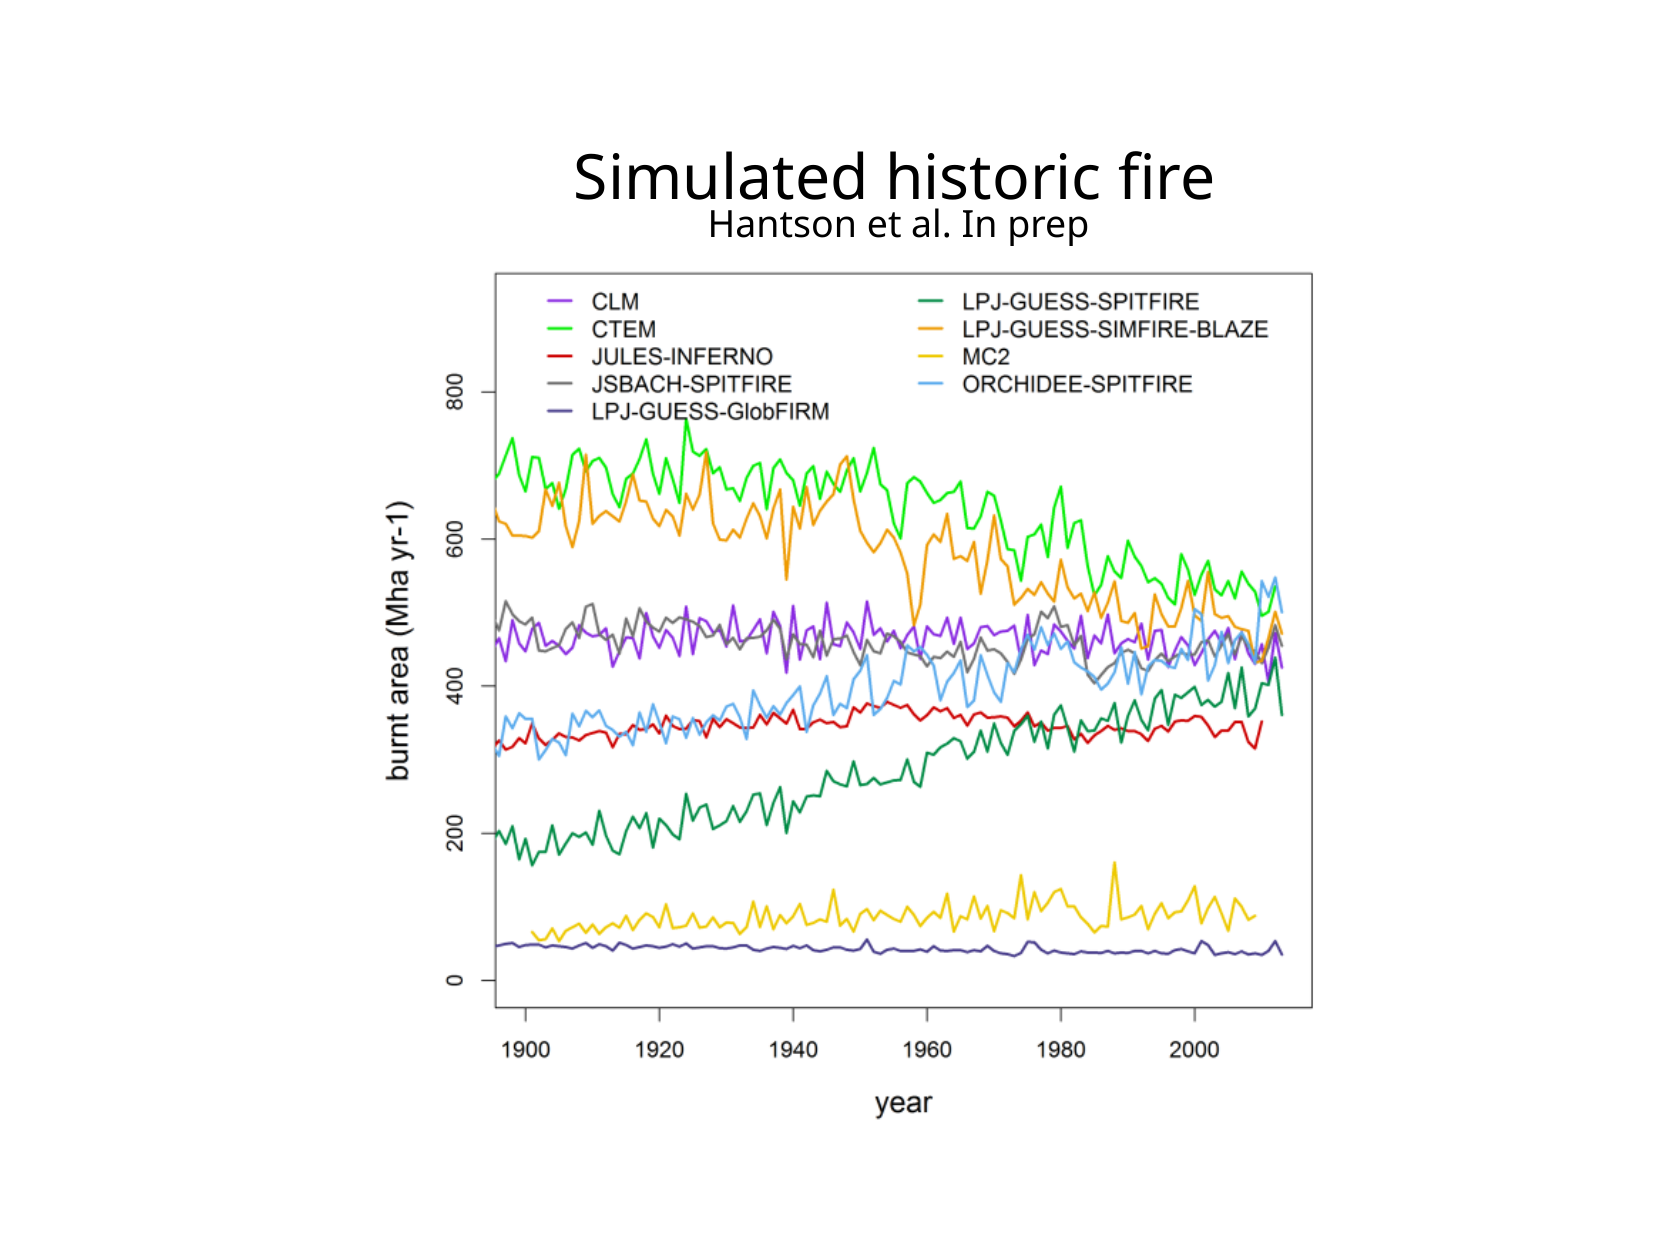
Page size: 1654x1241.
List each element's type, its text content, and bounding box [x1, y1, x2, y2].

picture [383, 161, 1370, 1148]
text_box Simulated historic fire [559, 125, 1654, 376]
